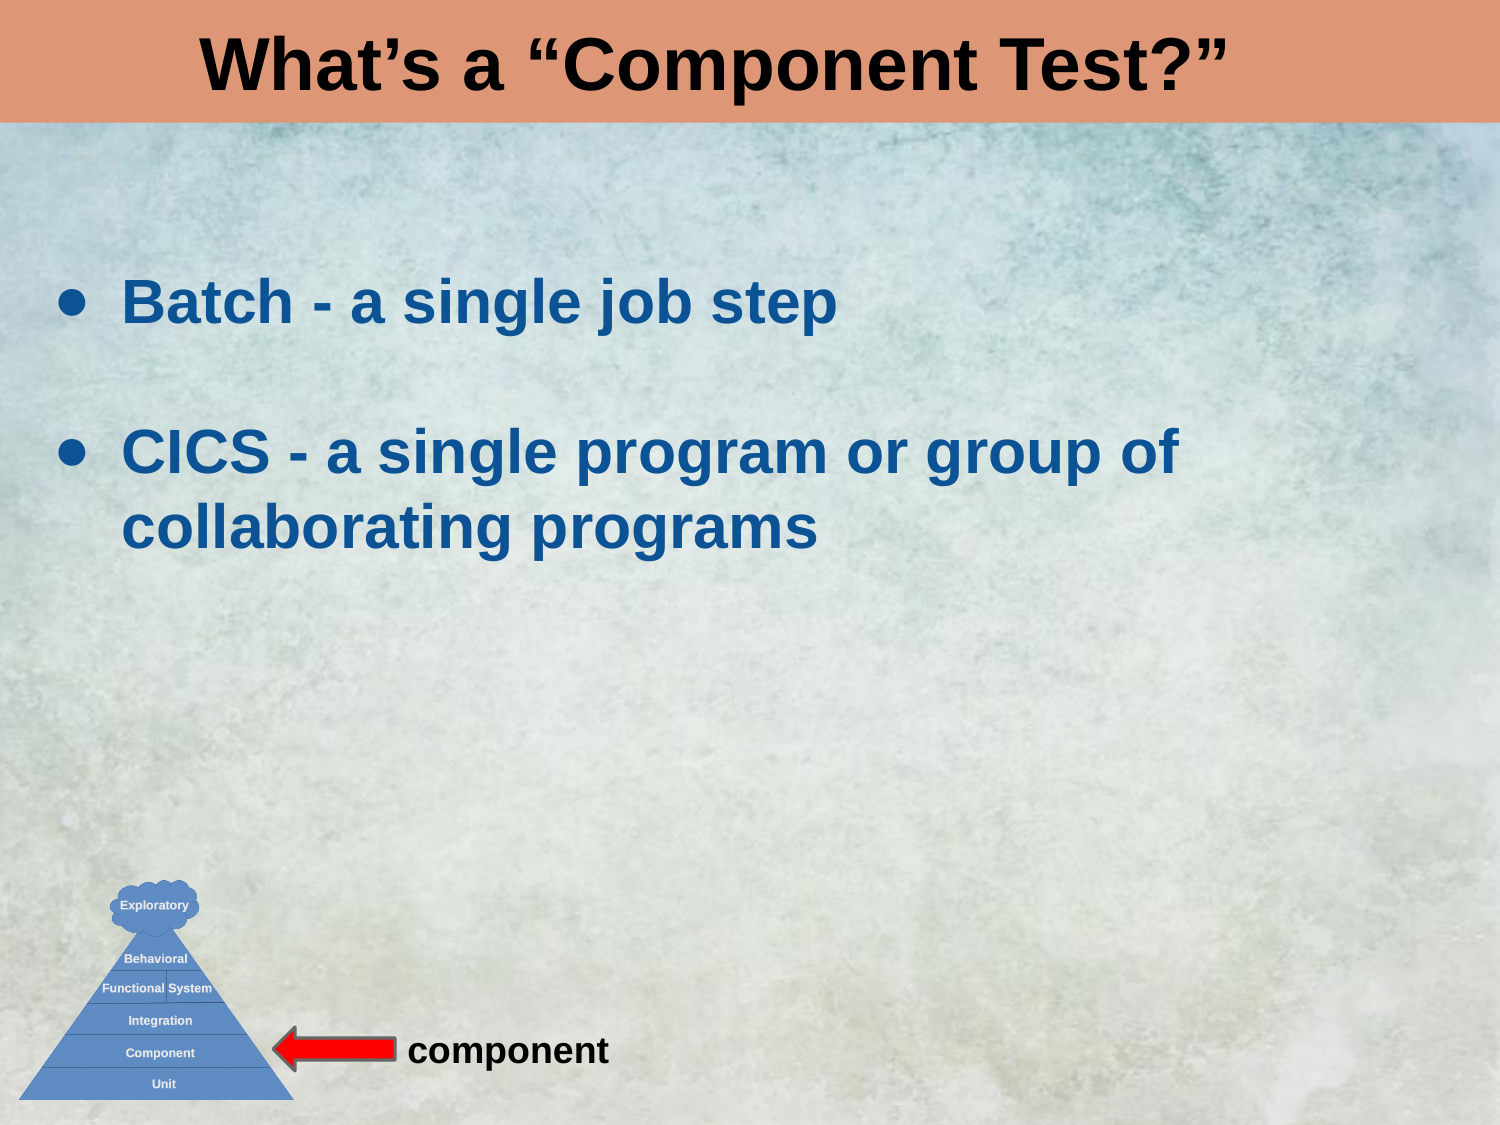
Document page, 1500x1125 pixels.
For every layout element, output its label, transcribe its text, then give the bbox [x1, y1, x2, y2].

text_box What’s a “Component Test?” [0, 0, 1500, 123]
text_box [273, 1027, 392, 1071]
picture [0, 123, 1500, 1125]
text_box component [392, 1010, 632, 1078]
subtitle Batch - a single job step CICS - a single program or group of collaborating programs [31, 246, 1482, 803]
